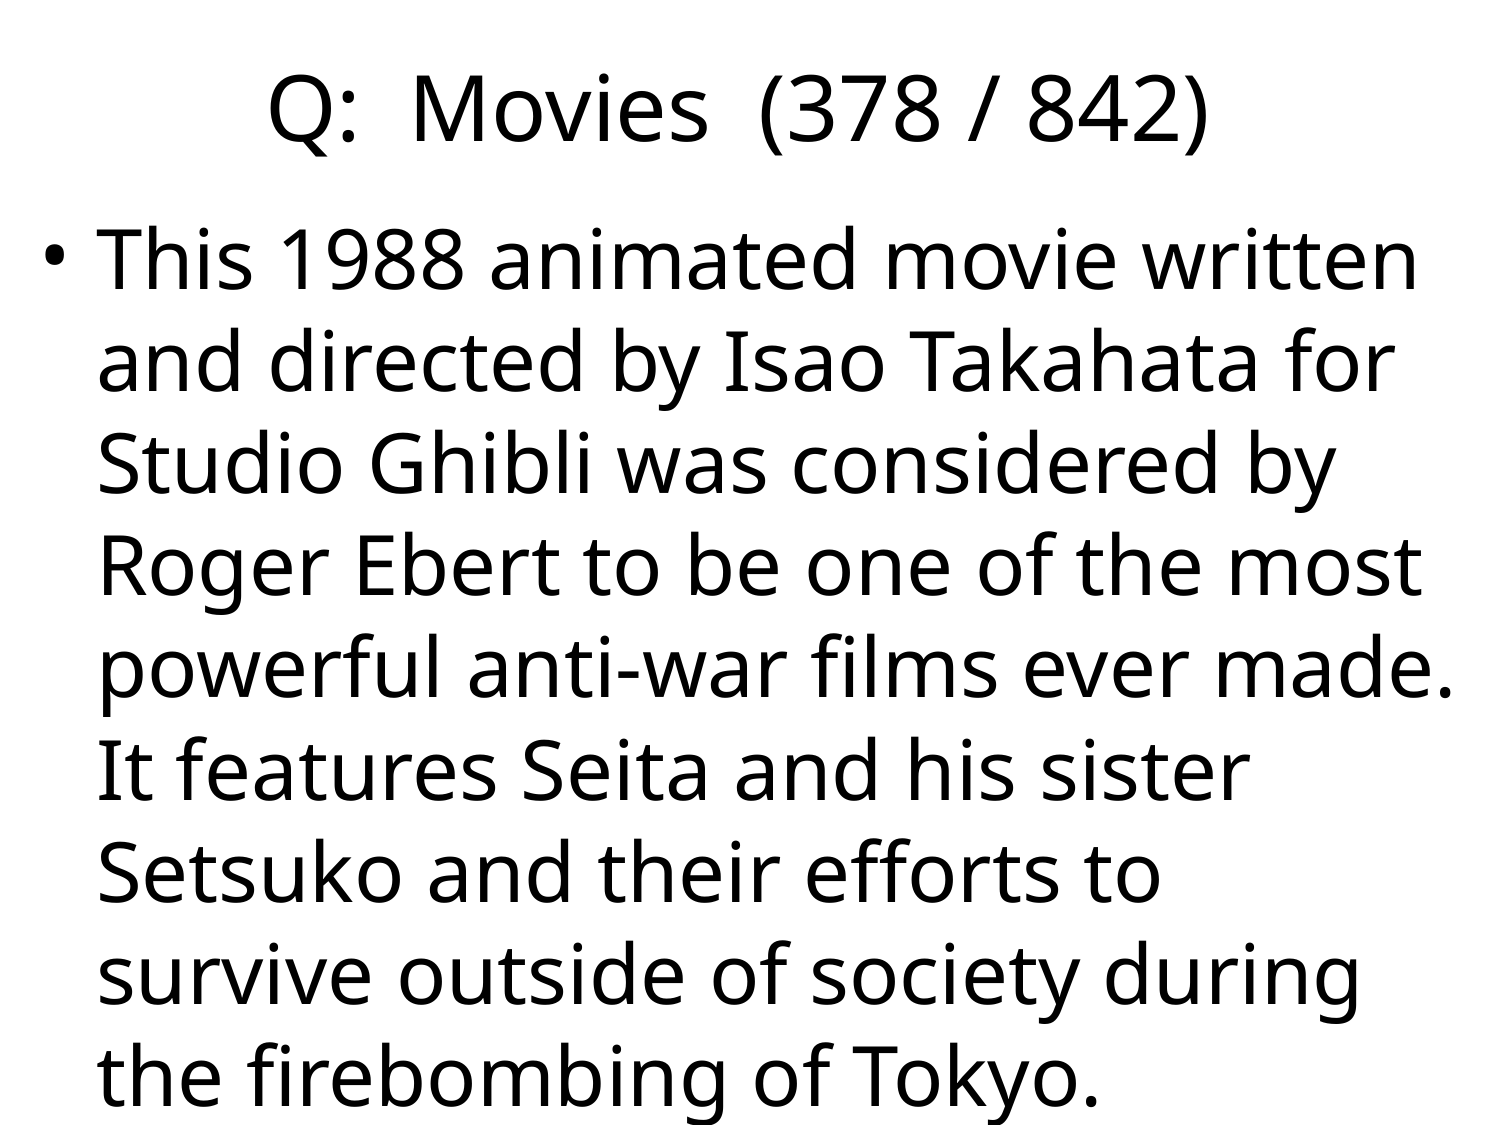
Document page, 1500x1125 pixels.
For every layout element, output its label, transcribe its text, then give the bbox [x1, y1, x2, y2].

list This 1988 animated movie written and directed by Isao Takahata for Studio Ghibli was considered by Roger Ebert to be one of the most powerful anti-war films ever made. It features Seita and his sister Setsuko and their efforts to survive outside of society during the firebombing of Tokyo. [24, 200, 1476, 1101]
title Q: Movies (378 / 842) [24, 12, 1476, 200]
